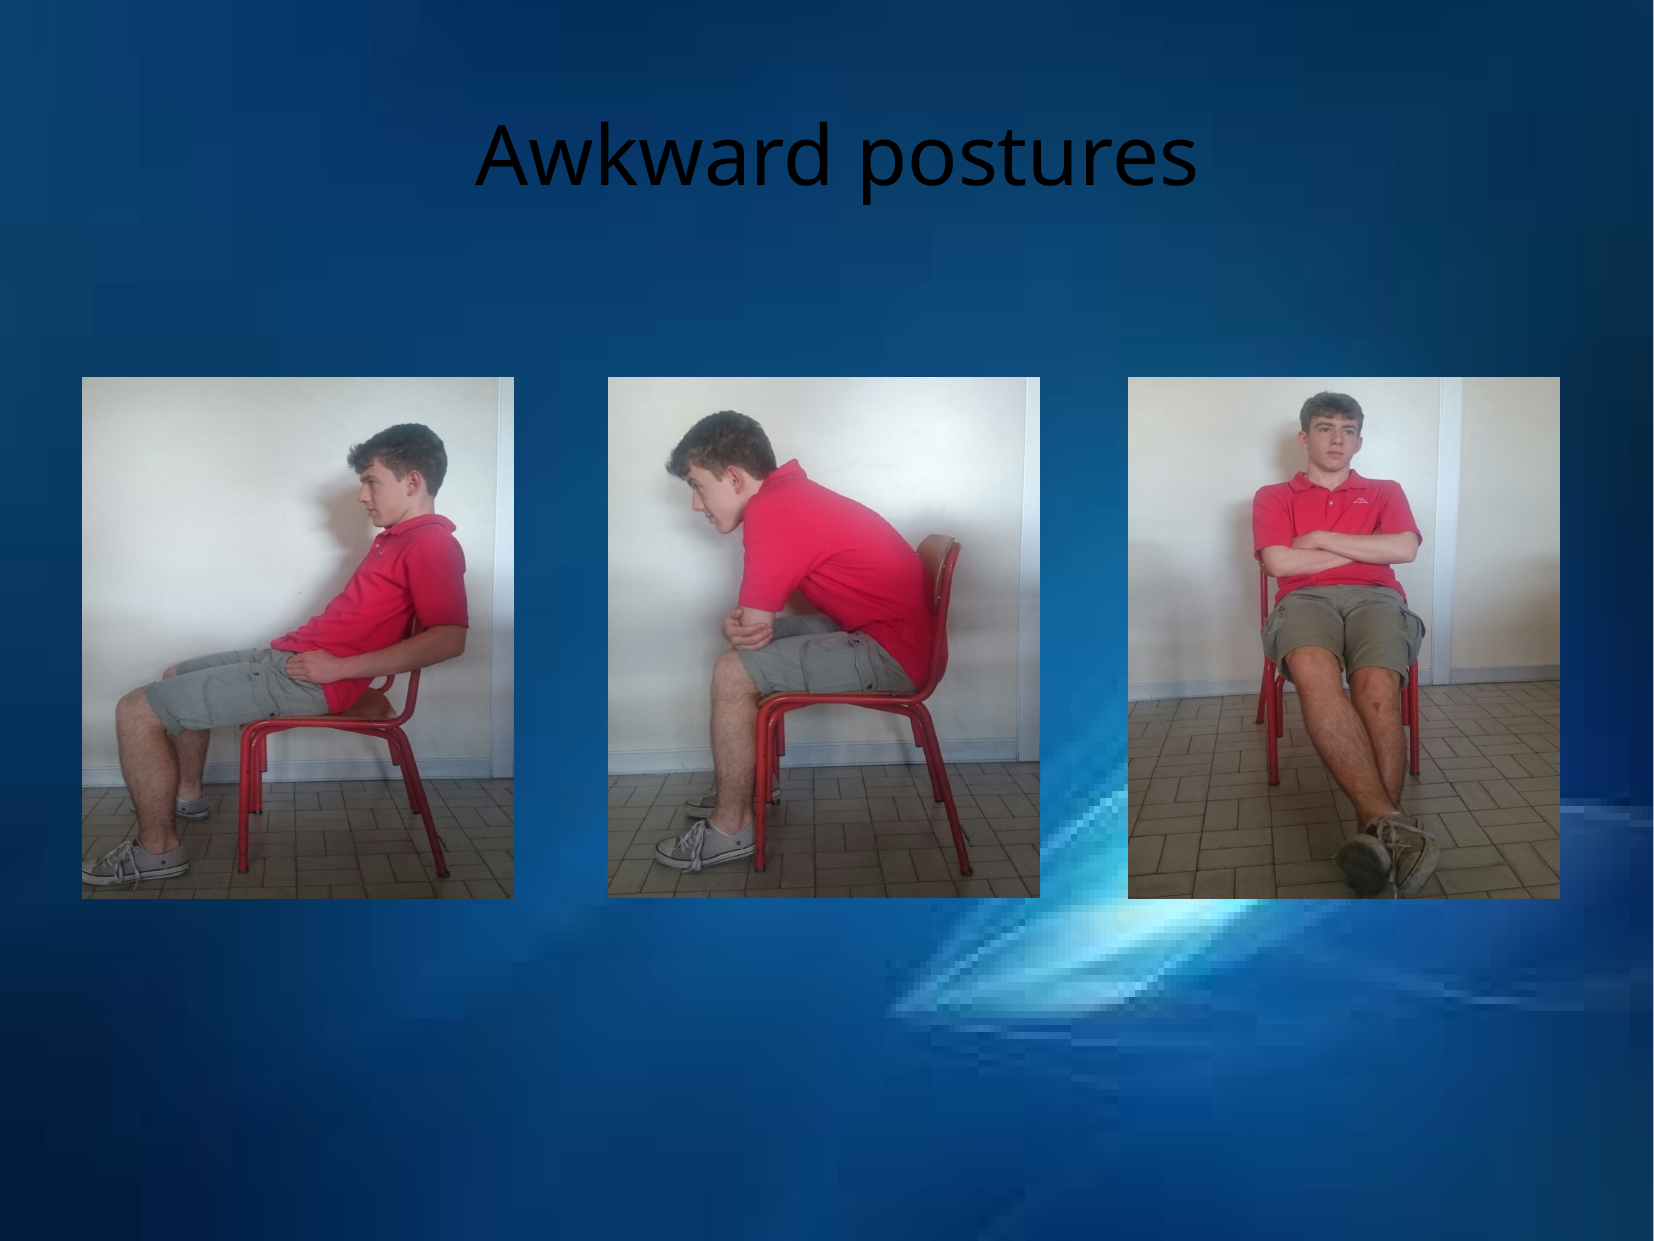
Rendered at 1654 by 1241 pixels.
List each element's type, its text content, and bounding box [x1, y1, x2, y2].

picture [0, 0, 1654, 1241]
title Awkward postures [82, 49, 1571, 257]
